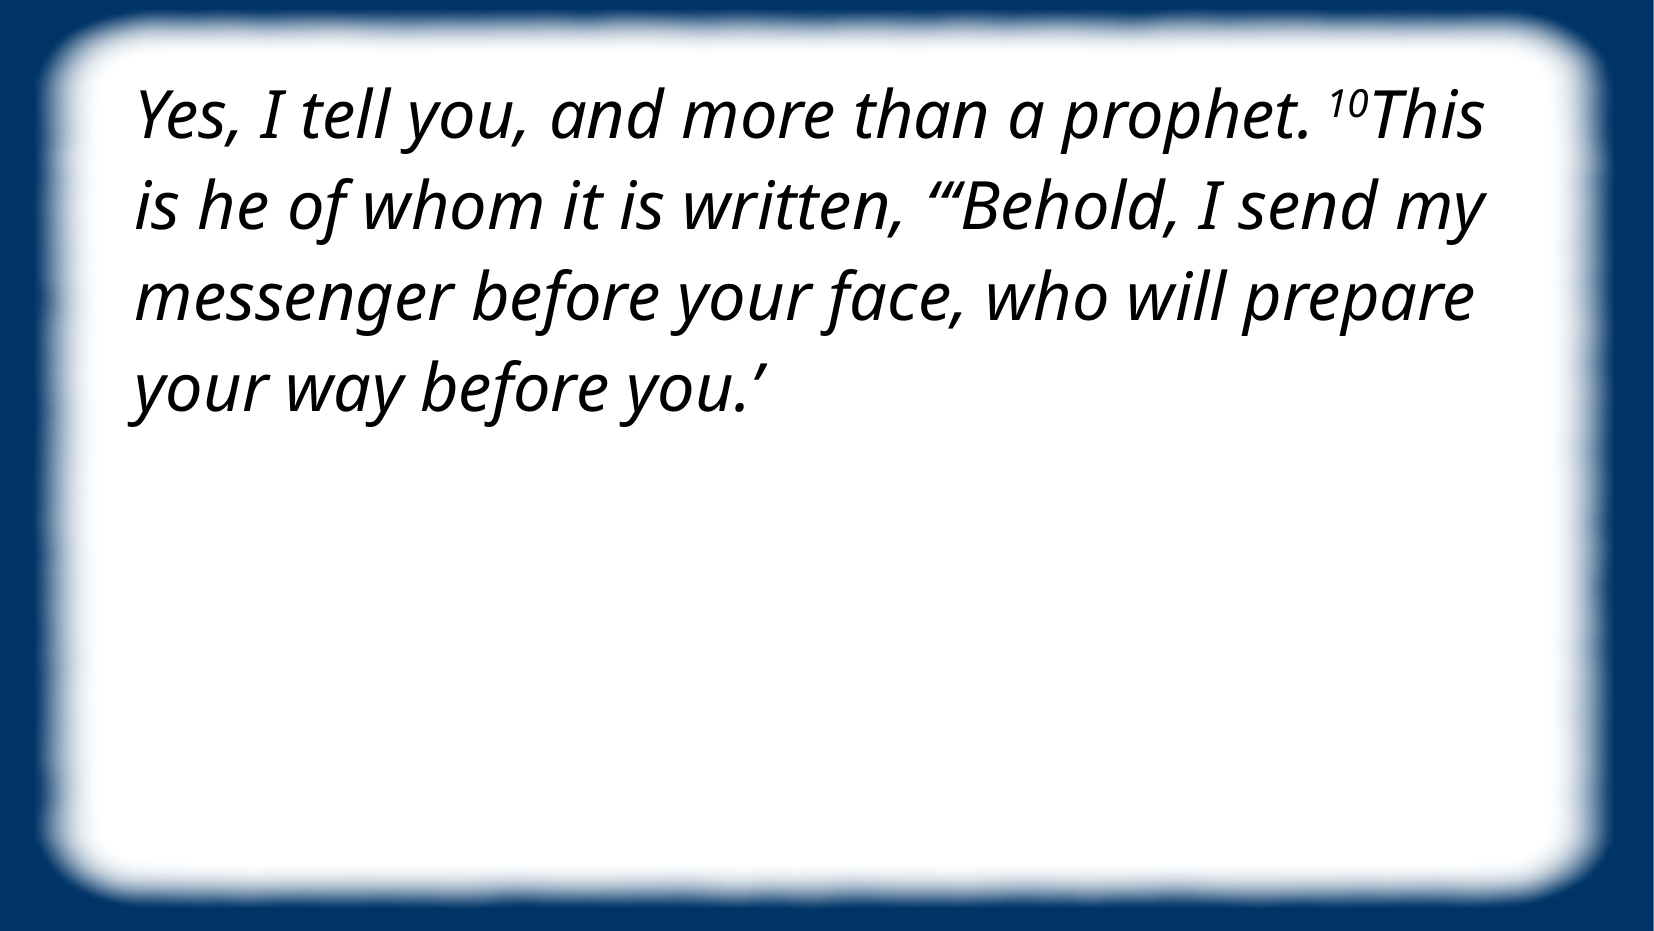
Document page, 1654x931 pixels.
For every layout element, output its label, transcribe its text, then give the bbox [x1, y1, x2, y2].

picture [0, 0, 1654, 931]
text_box Yes, I tell you, and more than a prophet. 10This is he of whom it is written, “‘Behold, I send my messenger before your face, who will prepare your way before you.’ [120, 60, 1561, 430]
